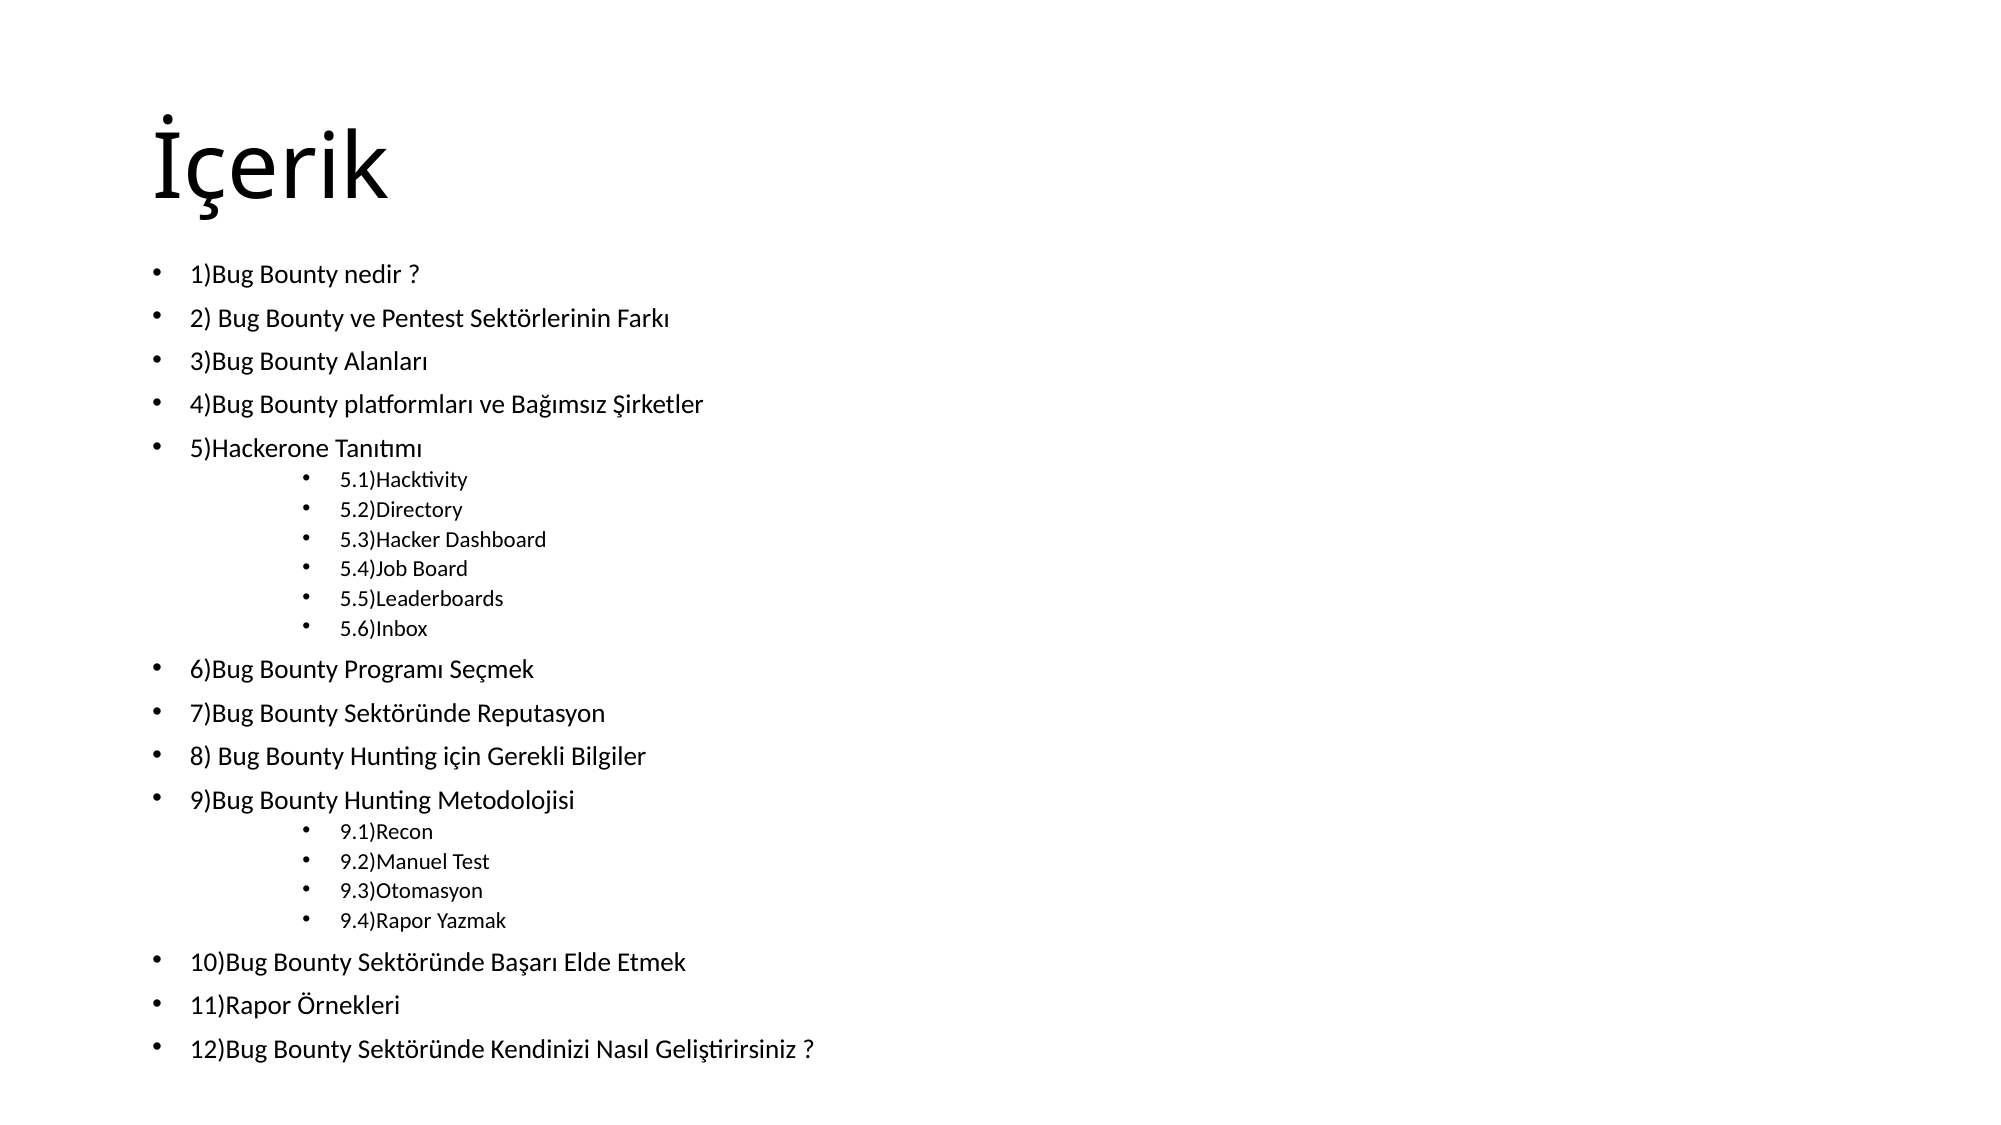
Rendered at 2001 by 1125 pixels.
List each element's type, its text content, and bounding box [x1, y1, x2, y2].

list 1)Bug Bounty nedir ? 2) Bug Bounty ve Pentest Sektörlerinin Farkı 3)Bug Bounty Alanları 4)Bug Bounty platformları ve Bağımsız Şirketler 5)Hackerone Tanıtımı 5.1)Hacktivity 5.2)Directory 5.3)Hacker Dashboard 5.4)Job Board 5.5)Leaderboards 5.6)Inbox 6)Bug Bounty Programı Seçmek 7)Bug Bounty Sektöründe Reputasyon 8) Bug Bounty Hunting için Gerekli Bilgiler 9)Bug Bounty Hunting Metodolojisi 9.1)Recon 9.2)Manuel Test 9.3)Otomasyon 9.4)Rapor Yazmak 10)Bug Bounty Sektöründe Başarı Elde Etmek 11)Rapor Örnekleri 12)Bug Bounty Sektöründe Kendinizi Nasıl Geliştirirsiniz ? [137, 258, 1823, 1092]
title İçerik [137, 59, 1863, 278]
